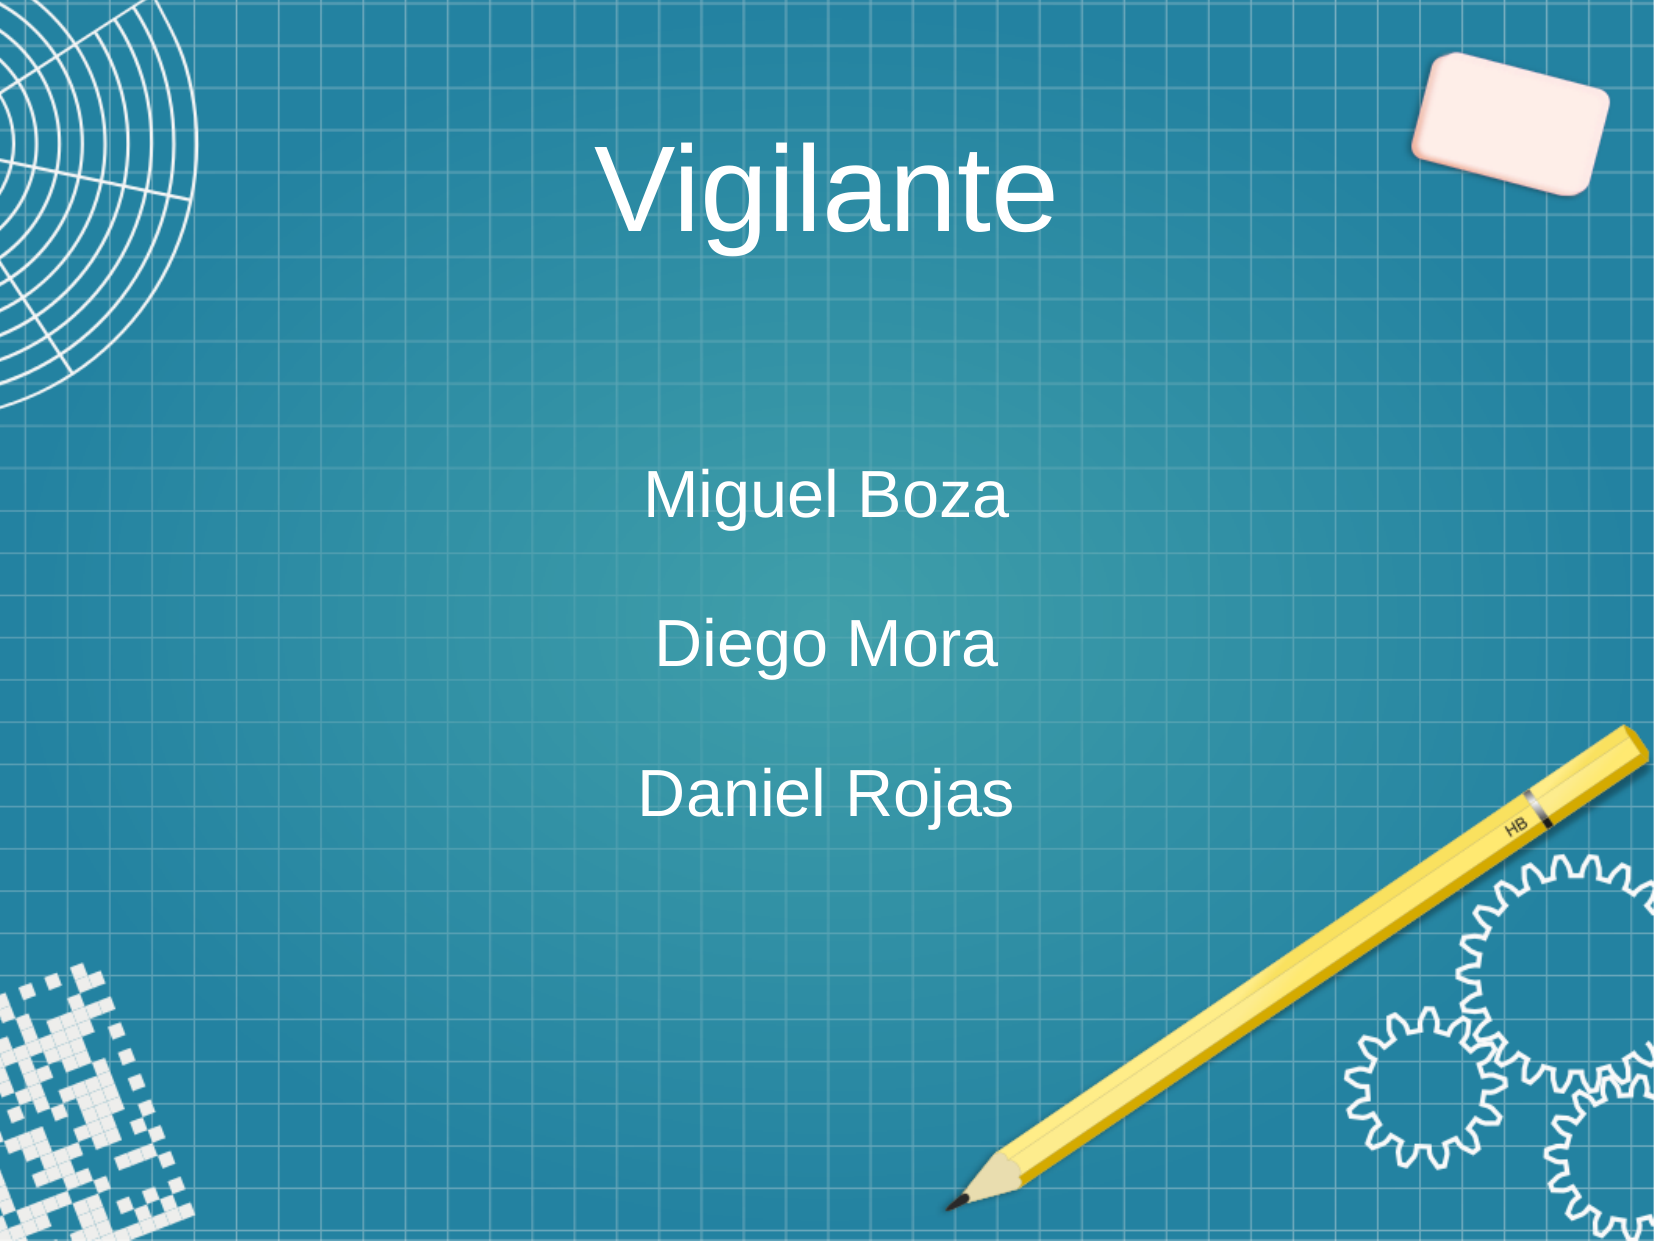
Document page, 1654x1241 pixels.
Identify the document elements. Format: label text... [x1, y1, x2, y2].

subtitle Miguel Boza Diego Mora Daniel Rojas [82, 342, 1571, 945]
title Vigilante [82, 47, 1571, 331]
picture [0, 0, 1654, 1241]
